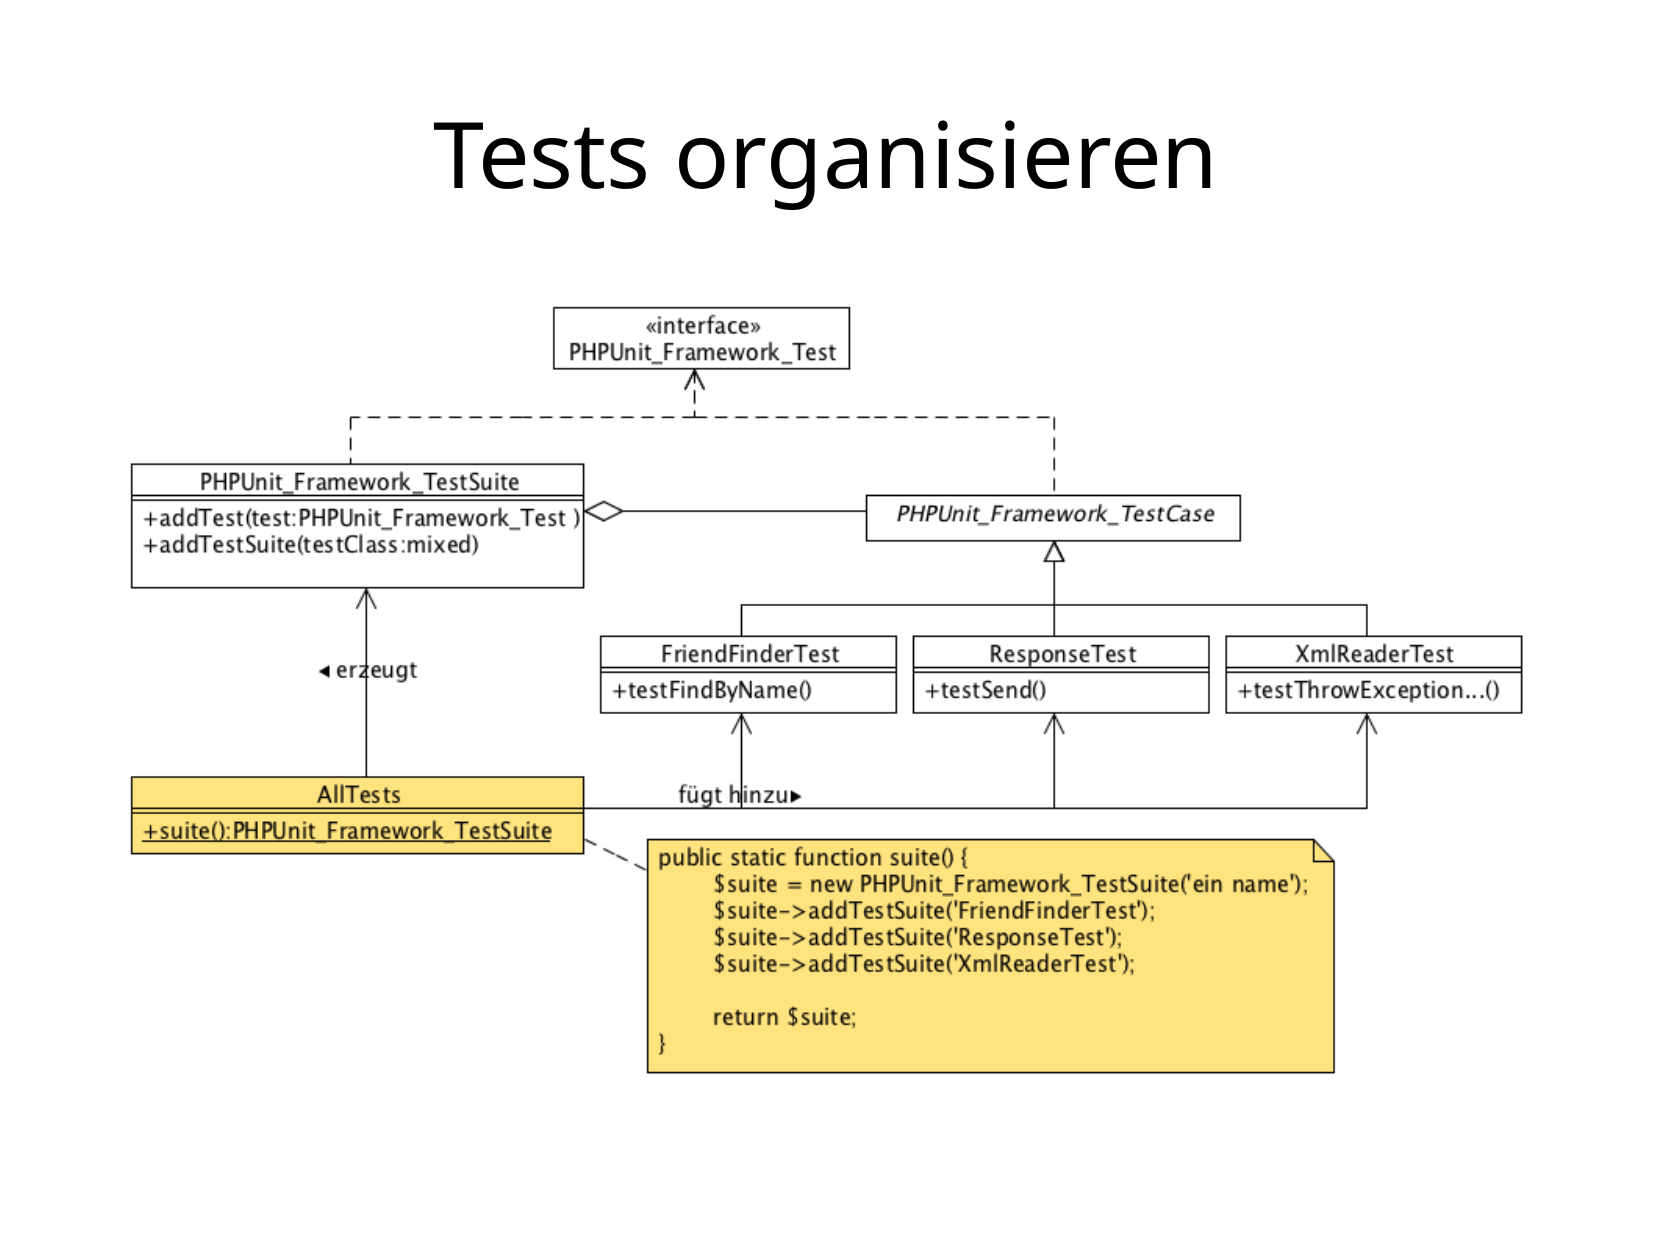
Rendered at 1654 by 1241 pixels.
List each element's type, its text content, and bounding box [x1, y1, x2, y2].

title Tests organisieren [82, 56, 1571, 250]
picture [100, 276, 1554, 1105]
